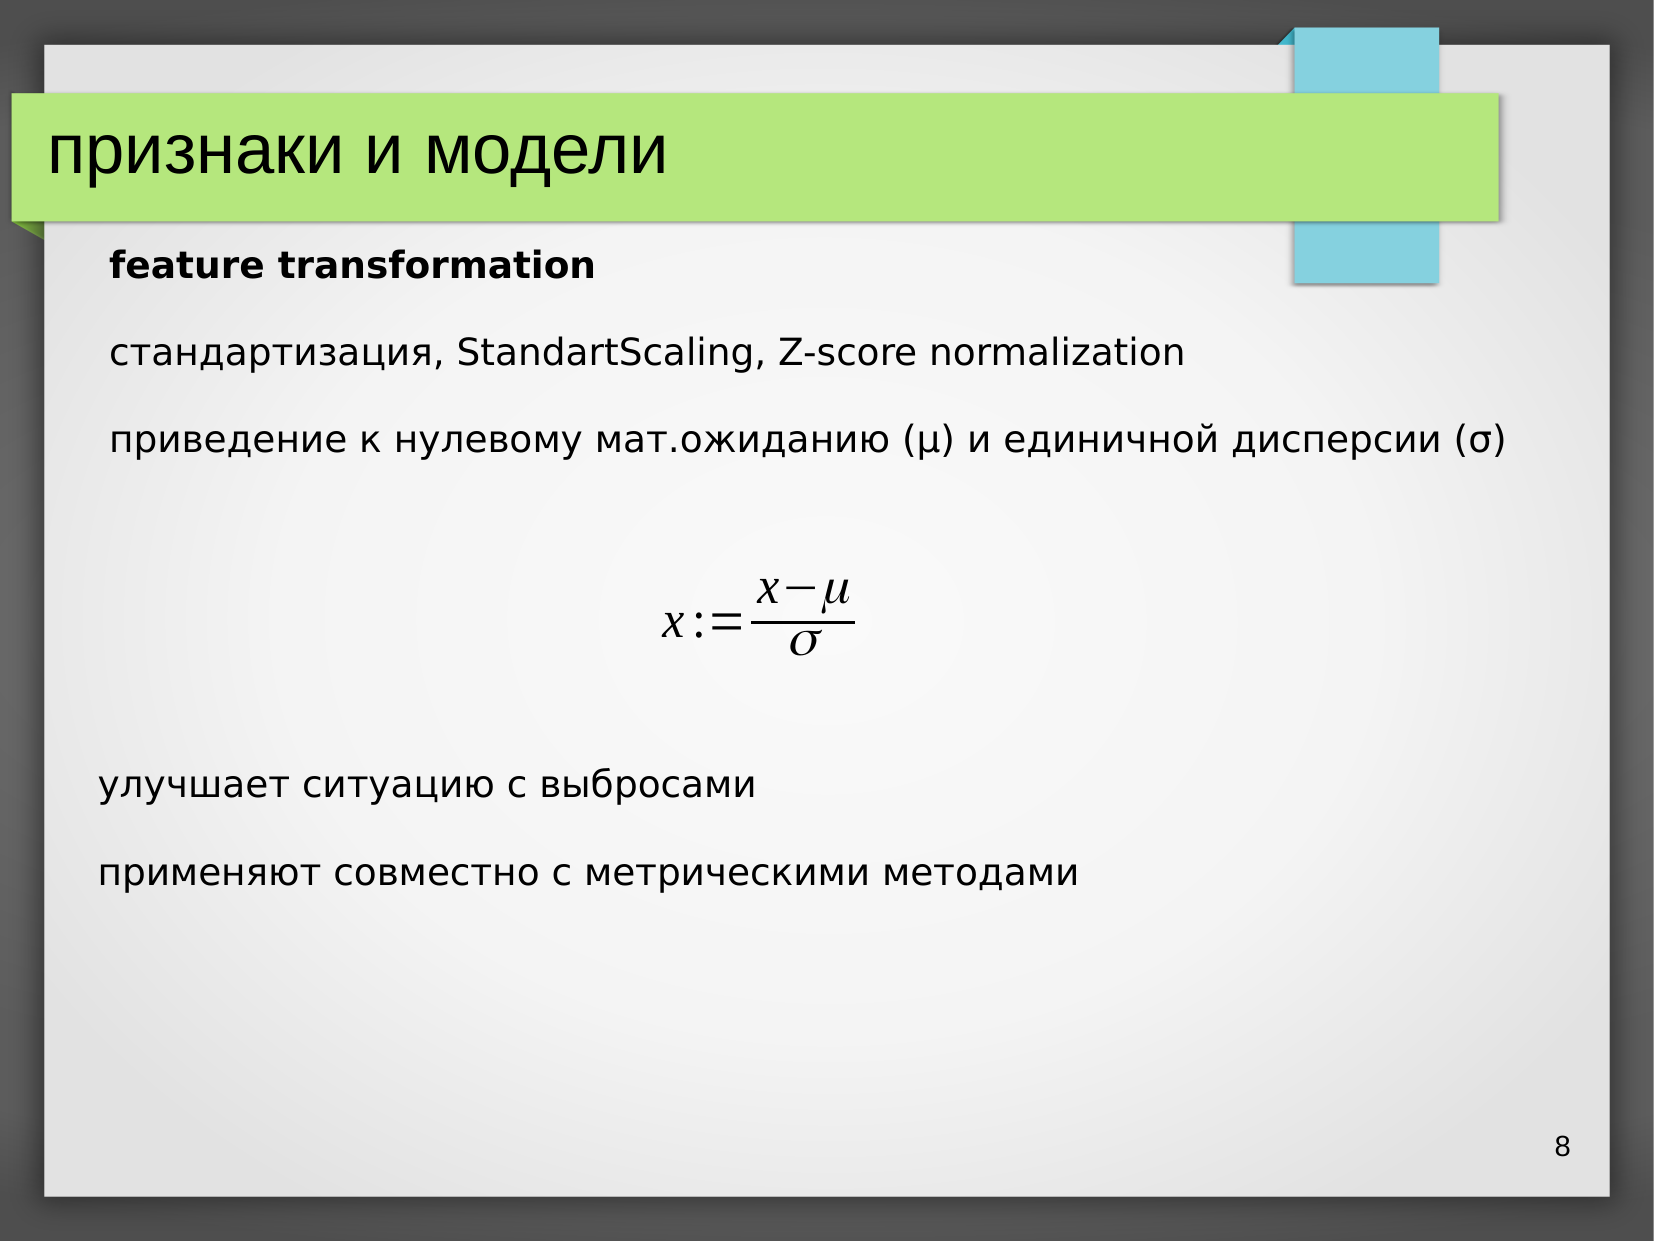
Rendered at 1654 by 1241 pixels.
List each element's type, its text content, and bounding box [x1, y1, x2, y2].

title признаки и модели [47, 113, 1465, 185]
picture [0, 0, 1654, 1241]
chart [653, 566, 863, 659]
text_box улучшает ситуацию с выбросами применяют совместно с метрическими методами [82, 755, 1323, 945]
text_box feature transformation стандартизация, StandartScaling, Z-score normalization приведение к нулевому мат.ожиданию (μ) и единичной дисперсии (σ) [94, 236, 1595, 473]
